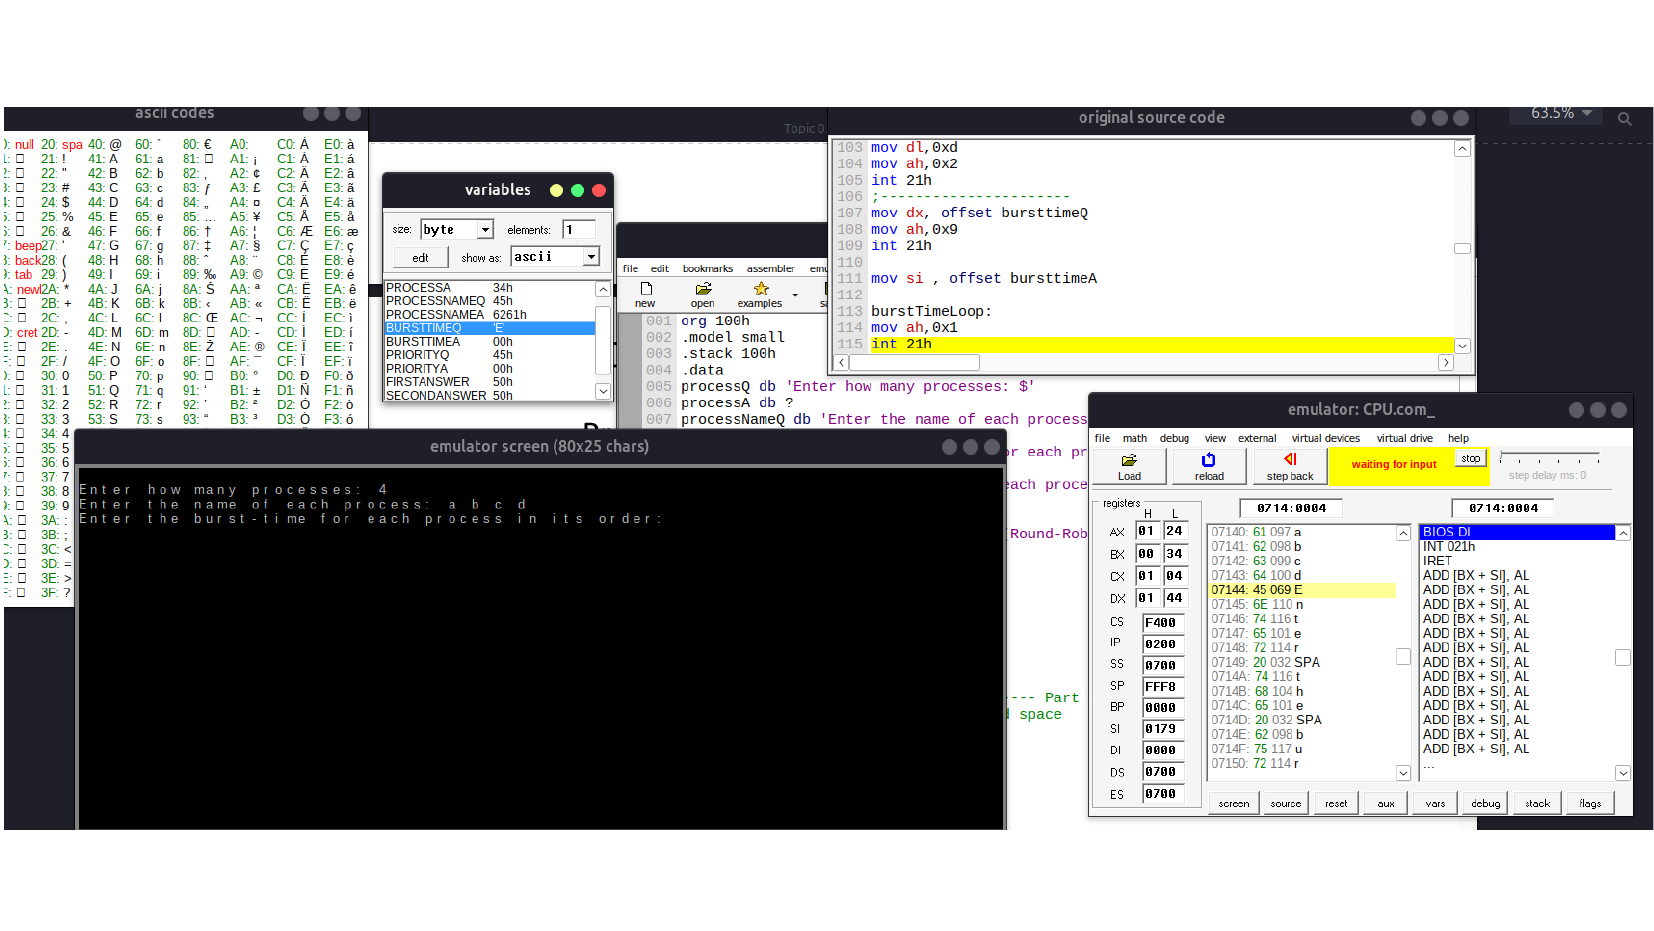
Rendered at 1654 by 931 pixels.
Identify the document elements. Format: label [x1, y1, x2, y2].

picture [4, 107, 1654, 830]
